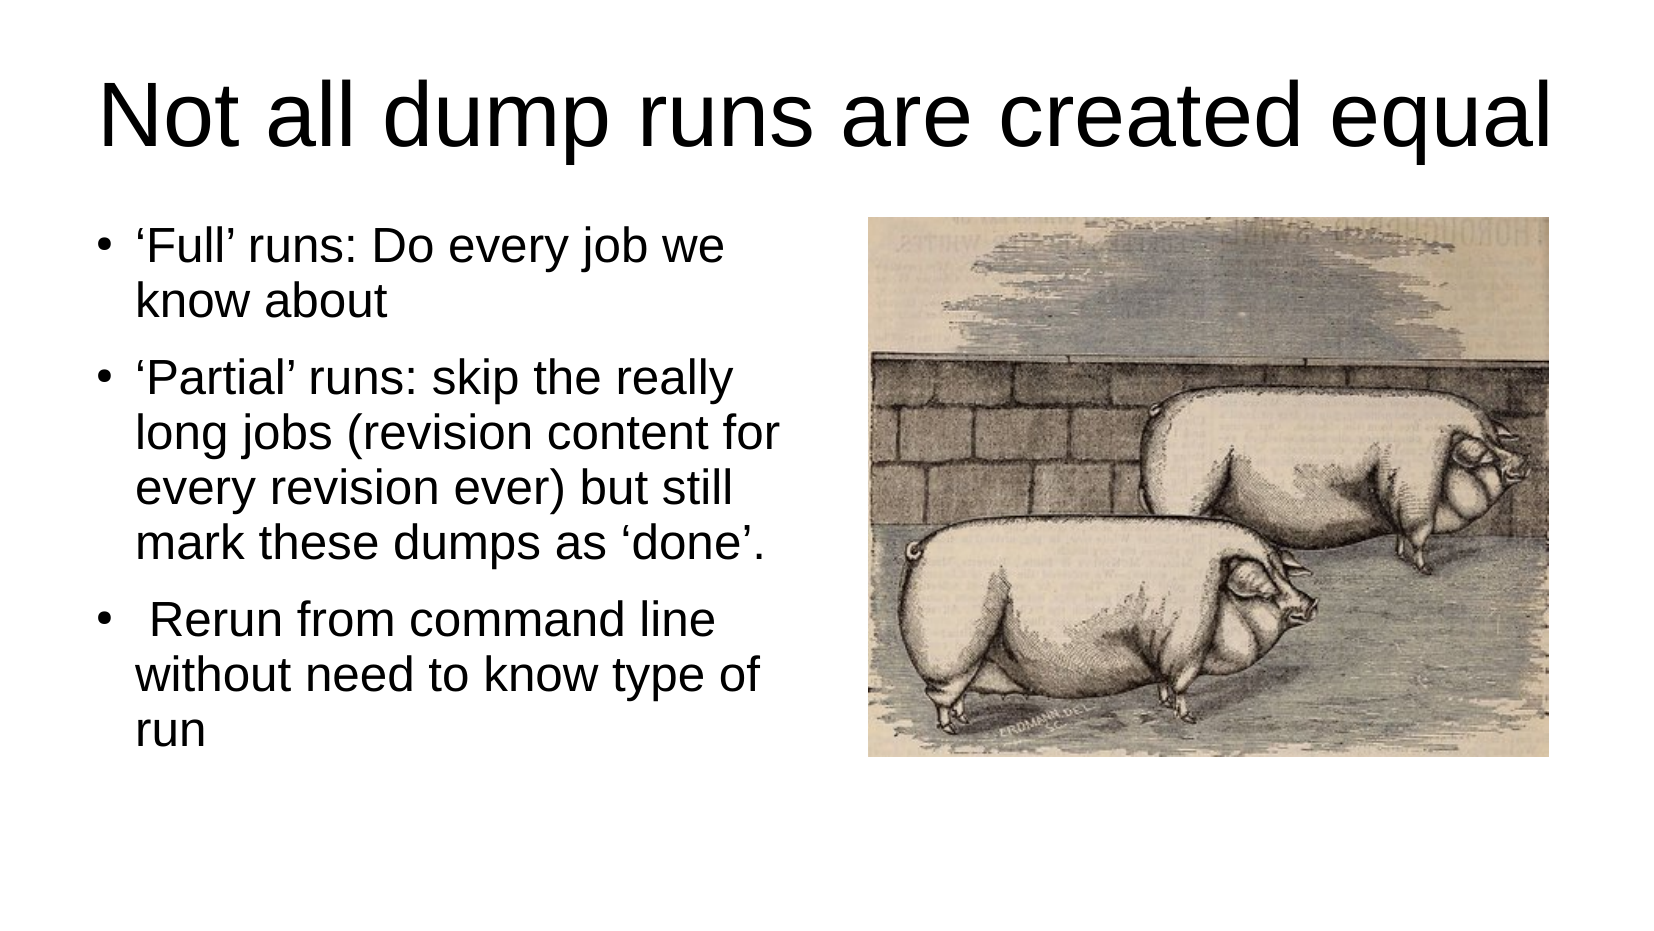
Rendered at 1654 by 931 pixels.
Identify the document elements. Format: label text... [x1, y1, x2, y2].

picture [868, 217, 1549, 758]
title Not all dump runs are created equal [82, 37, 1571, 193]
list ‘Full’ runs: Do every job we know about ‘Partial’ runs: skip the really long jobs (revision content for every revision ever) but still mark these dumps as ‘done’. Rerun from command line without need to know type of run [82, 217, 809, 758]
